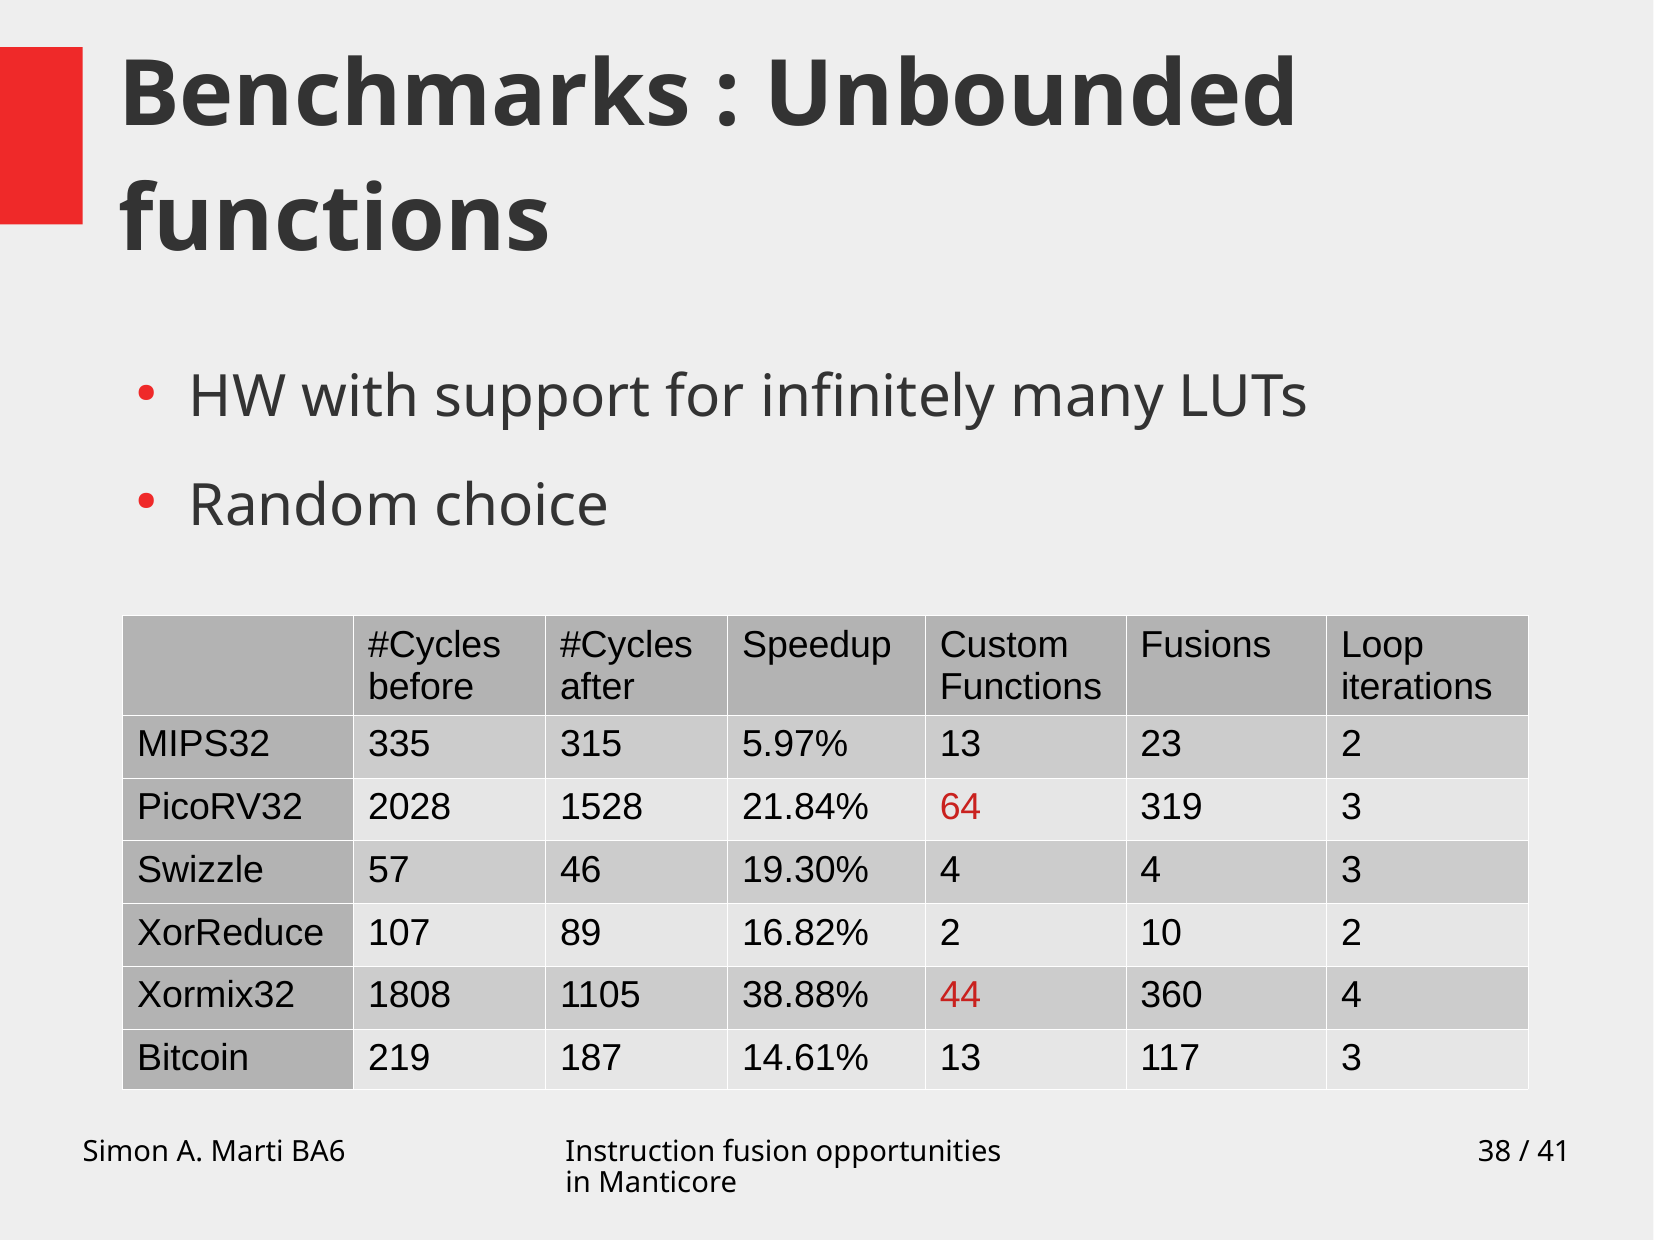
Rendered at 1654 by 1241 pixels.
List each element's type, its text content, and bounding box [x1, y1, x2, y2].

table_cell 89 [546, 904, 727, 966]
table_cell 4 [926, 841, 1126, 903]
table_cell 1105 [546, 967, 727, 1029]
table_cell 117 [1127, 1030, 1326, 1089]
table_cell 2028 [354, 779, 545, 840]
list HW with support for infinitely many LUTs Random choice [118, 354, 1536, 981]
table_cell Bitcoin [123, 1030, 353, 1089]
table_cell 19.30% [728, 841, 925, 903]
table_cell 38.88% [728, 967, 925, 1029]
table_cell 16.82% [728, 904, 925, 966]
table_cell 107 [354, 904, 545, 966]
table_cell 2 [1327, 904, 1528, 966]
table_header #Cycles before [354, 616, 545, 715]
table_cell 2 [926, 904, 1126, 966]
table_cell 64 [926, 779, 1126, 840]
table_header Speedup [728, 616, 925, 715]
table_header [123, 616, 353, 715]
table_cell 3 [1327, 1030, 1528, 1089]
table_cell 14.61% [728, 1030, 925, 1089]
table_cell 2 [1327, 716, 1528, 778]
table_header #Cycles after [546, 616, 727, 715]
table_cell Xormix32 [123, 967, 353, 1029]
table_cell 187 [546, 1030, 727, 1089]
table_cell 4 [1327, 967, 1528, 1029]
title Benchmarks : Unbounded functions [118, 27, 1571, 278]
table_cell PicoRV32 [123, 779, 353, 840]
table_cell 319 [1127, 779, 1326, 840]
table_cell 57 [354, 841, 545, 903]
table_cell Swizzle [123, 841, 353, 903]
table_cell 315 [546, 716, 727, 778]
table_cell XorReduce [123, 904, 353, 966]
table_cell 46 [546, 841, 727, 903]
table_cell 219 [354, 1030, 545, 1089]
table_cell 44 [926, 967, 1126, 1029]
table_header Custom Functions [926, 616, 1126, 715]
table_cell 3 [1327, 779, 1528, 840]
table_cell 21.84% [728, 779, 925, 840]
table_cell 1808 [354, 967, 545, 1029]
table_cell 335 [354, 716, 545, 778]
table_cell 5.97% [728, 716, 925, 778]
table_cell 10 [1127, 904, 1326, 966]
table_cell 13 [926, 716, 1126, 778]
table_cell MIPS32 [123, 716, 353, 778]
table_cell 4 [1127, 841, 1326, 903]
table_cell 1528 [546, 779, 727, 840]
table_header Loop iterations [1327, 616, 1528, 715]
table_header Fusions [1127, 616, 1326, 715]
table_cell 13 [926, 1030, 1126, 1089]
table_cell 23 [1127, 716, 1326, 778]
table_cell 3 [1327, 841, 1528, 903]
table_cell 360 [1127, 967, 1326, 1029]
